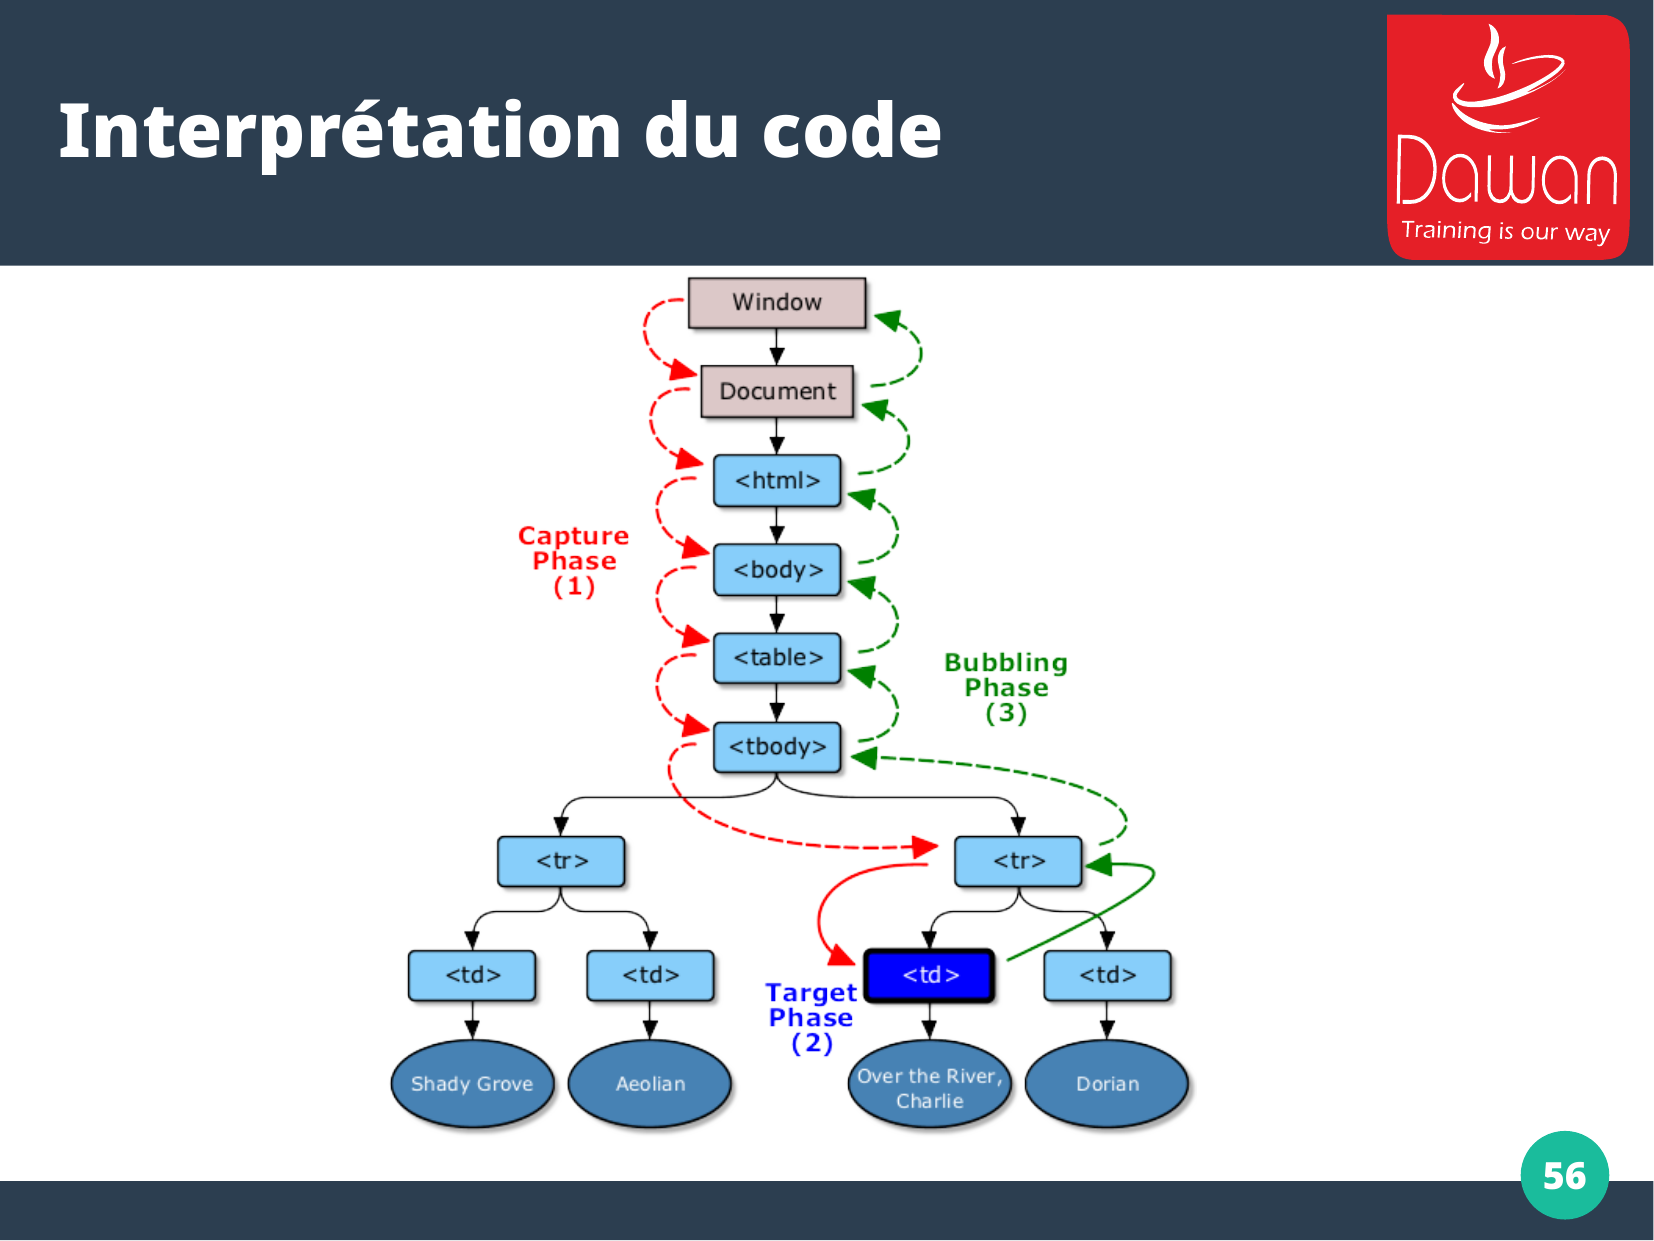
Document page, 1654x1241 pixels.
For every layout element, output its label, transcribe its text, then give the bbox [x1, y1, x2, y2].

picture [383, 265, 1197, 1141]
picture [1387, 14, 1630, 260]
title Interprétation du code [59, 49, 1387, 207]
